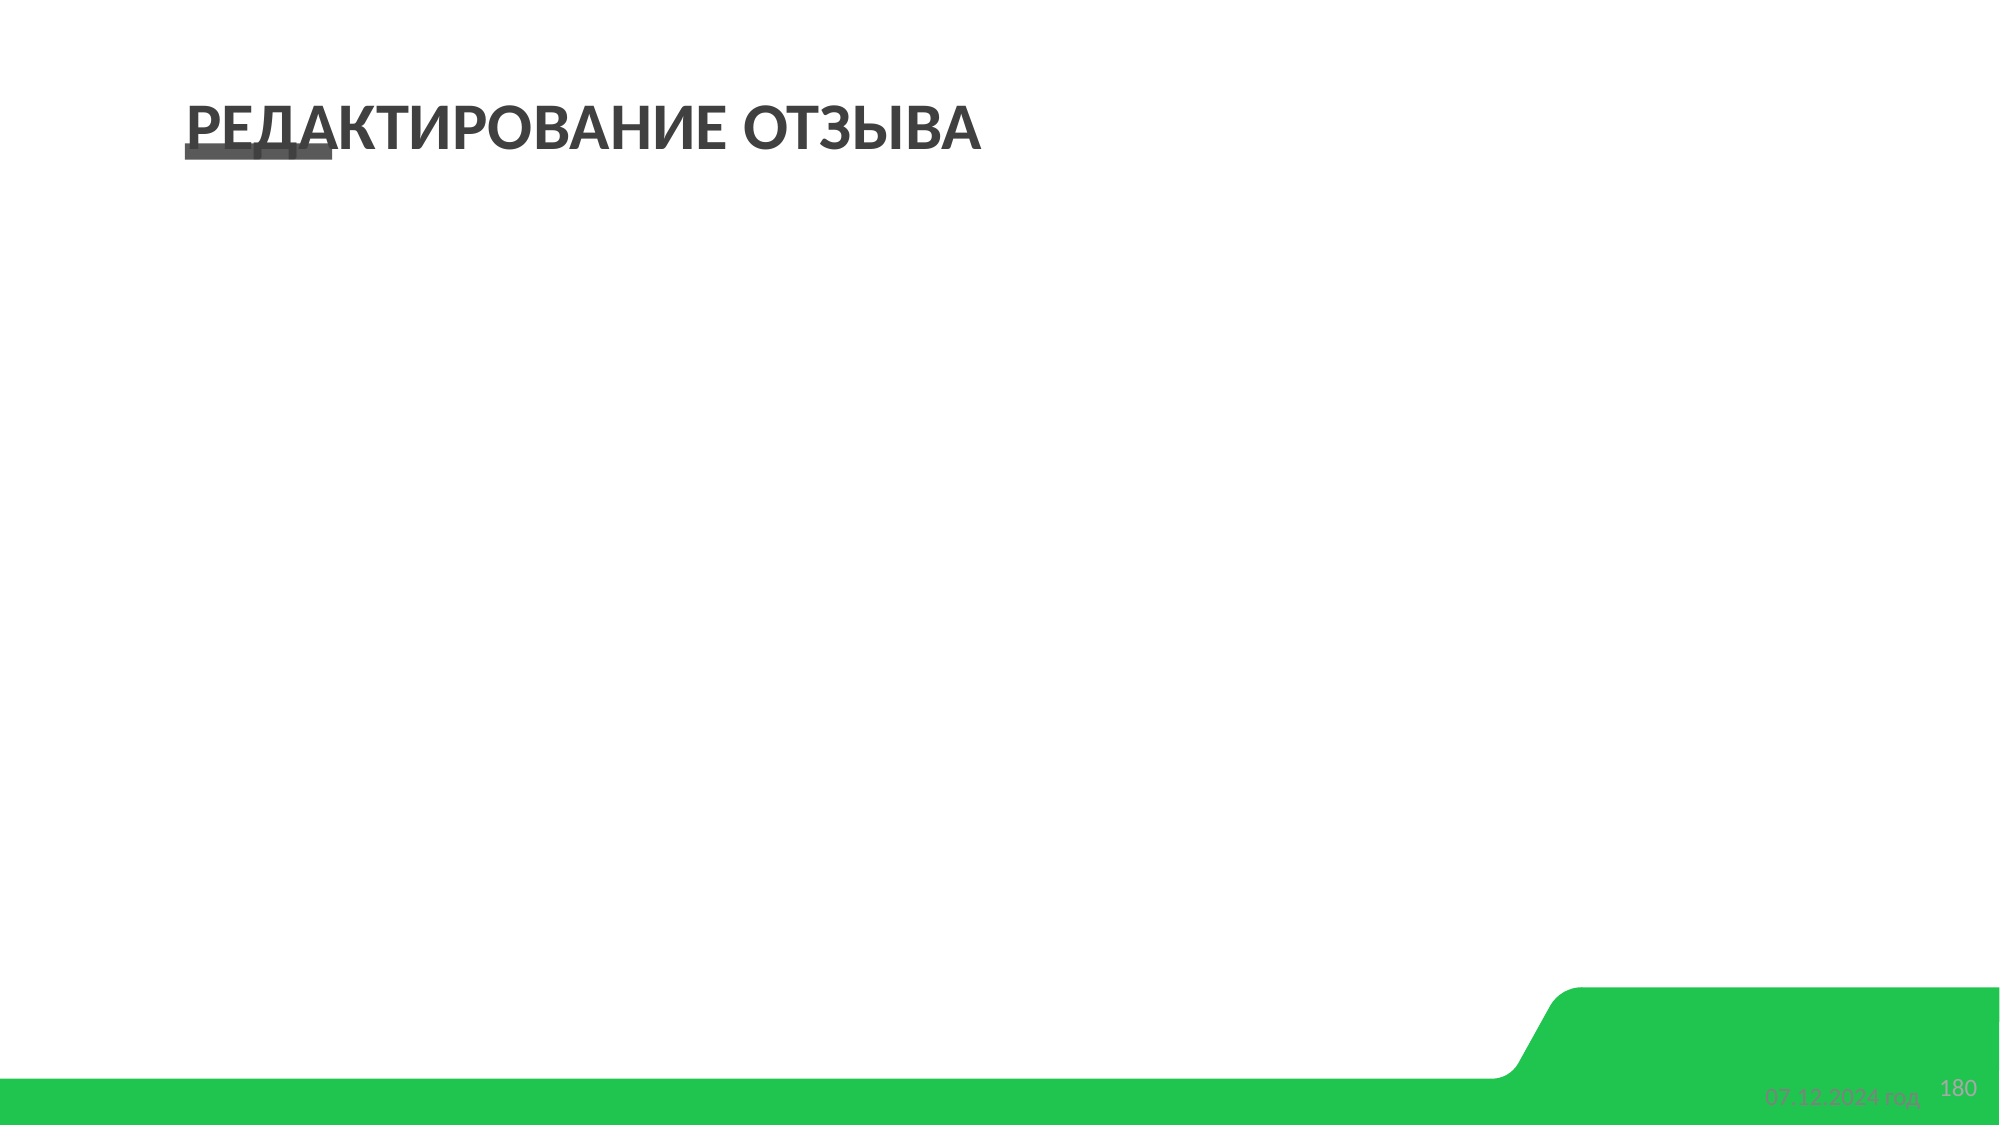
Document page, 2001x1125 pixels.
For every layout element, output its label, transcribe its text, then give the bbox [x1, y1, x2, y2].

text_box 07.12.2024 год [1750, 1065, 2000, 1125]
title Редактирование отзыва [170, 48, 1949, 207]
